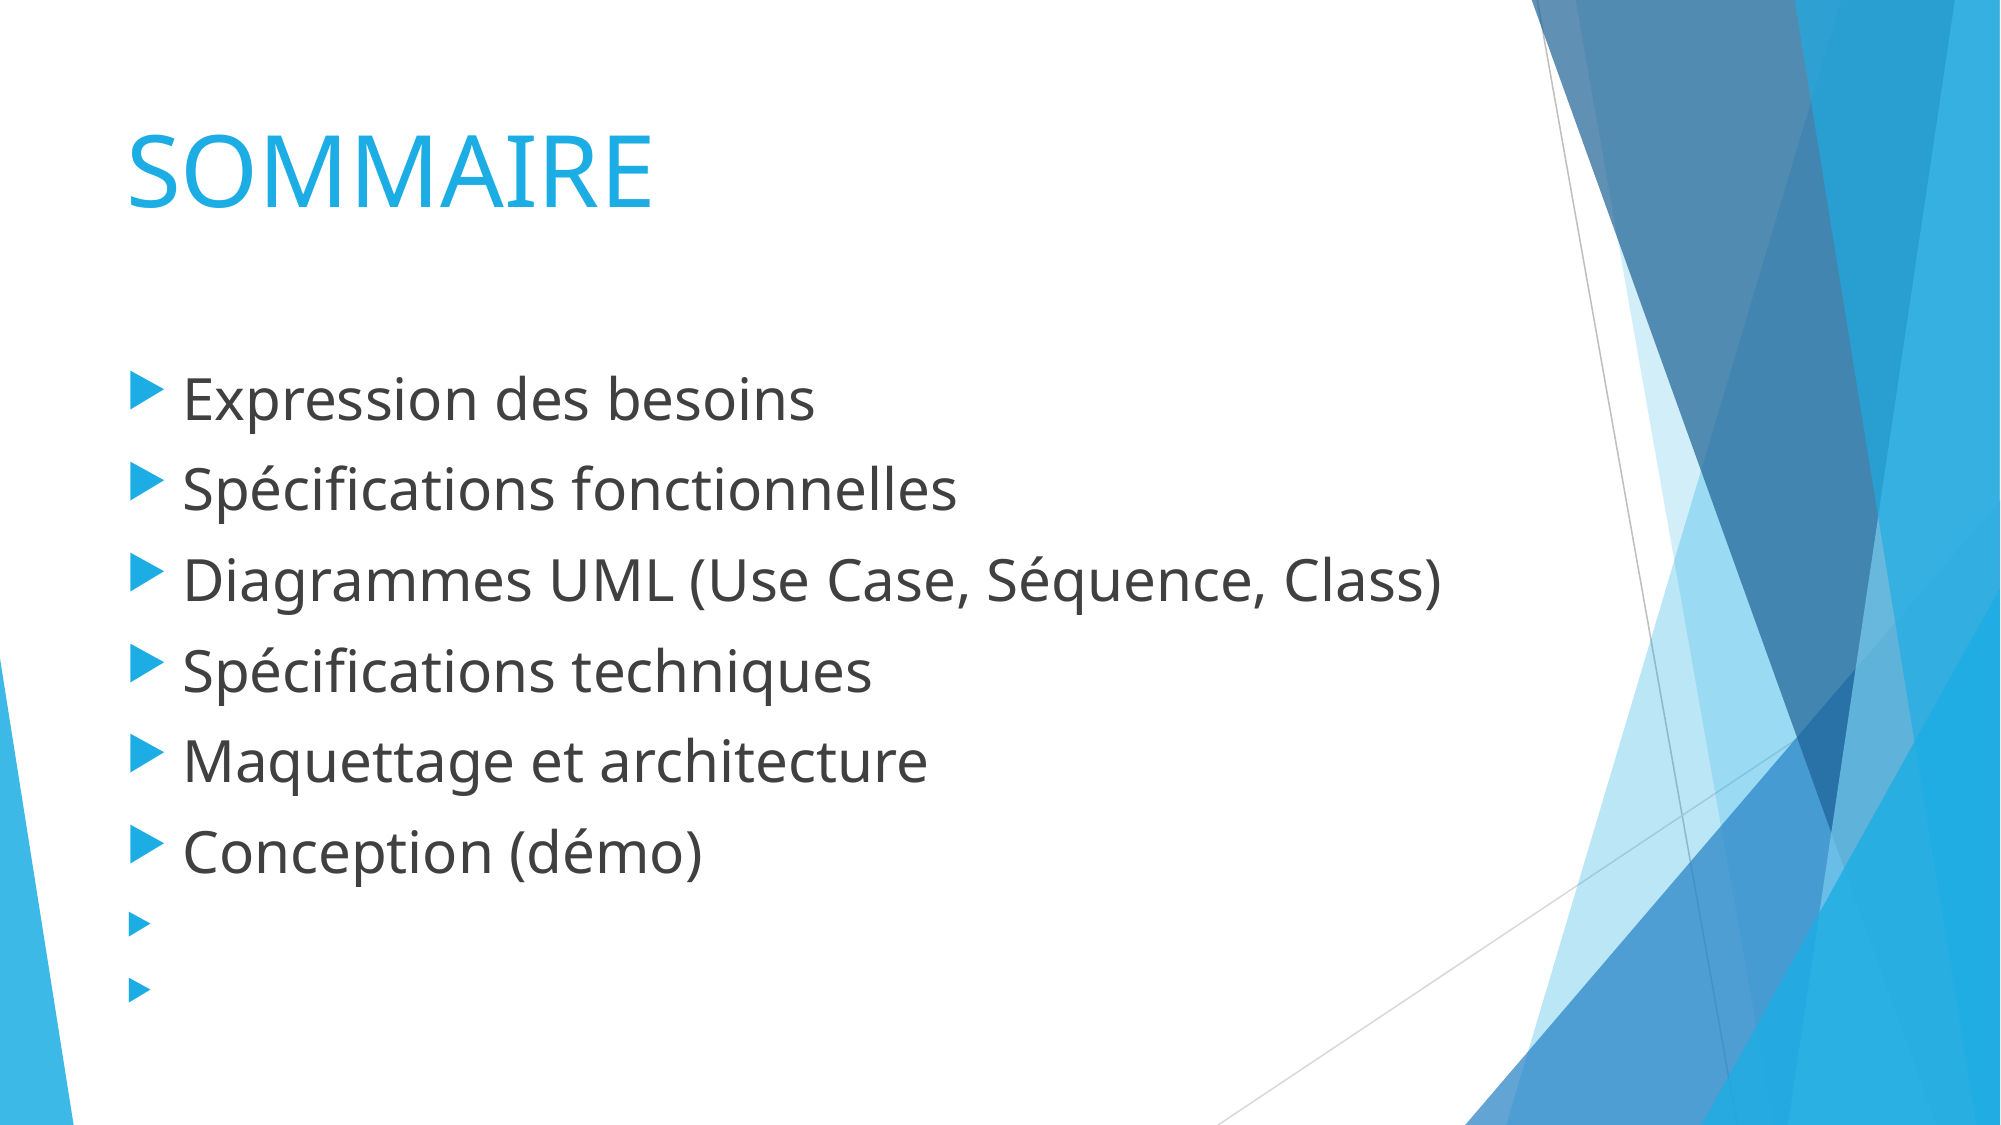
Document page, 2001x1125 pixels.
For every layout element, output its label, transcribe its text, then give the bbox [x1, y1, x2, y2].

list Expression des besoins Spécifications fonctionnelles Diagrammes UML (Use Case, Séquence, Class) Spécifications techniques Maquettage et architecture Conception (démo) [111, 354, 1522, 992]
title SOMMAIRE [111, 99, 1522, 317]
